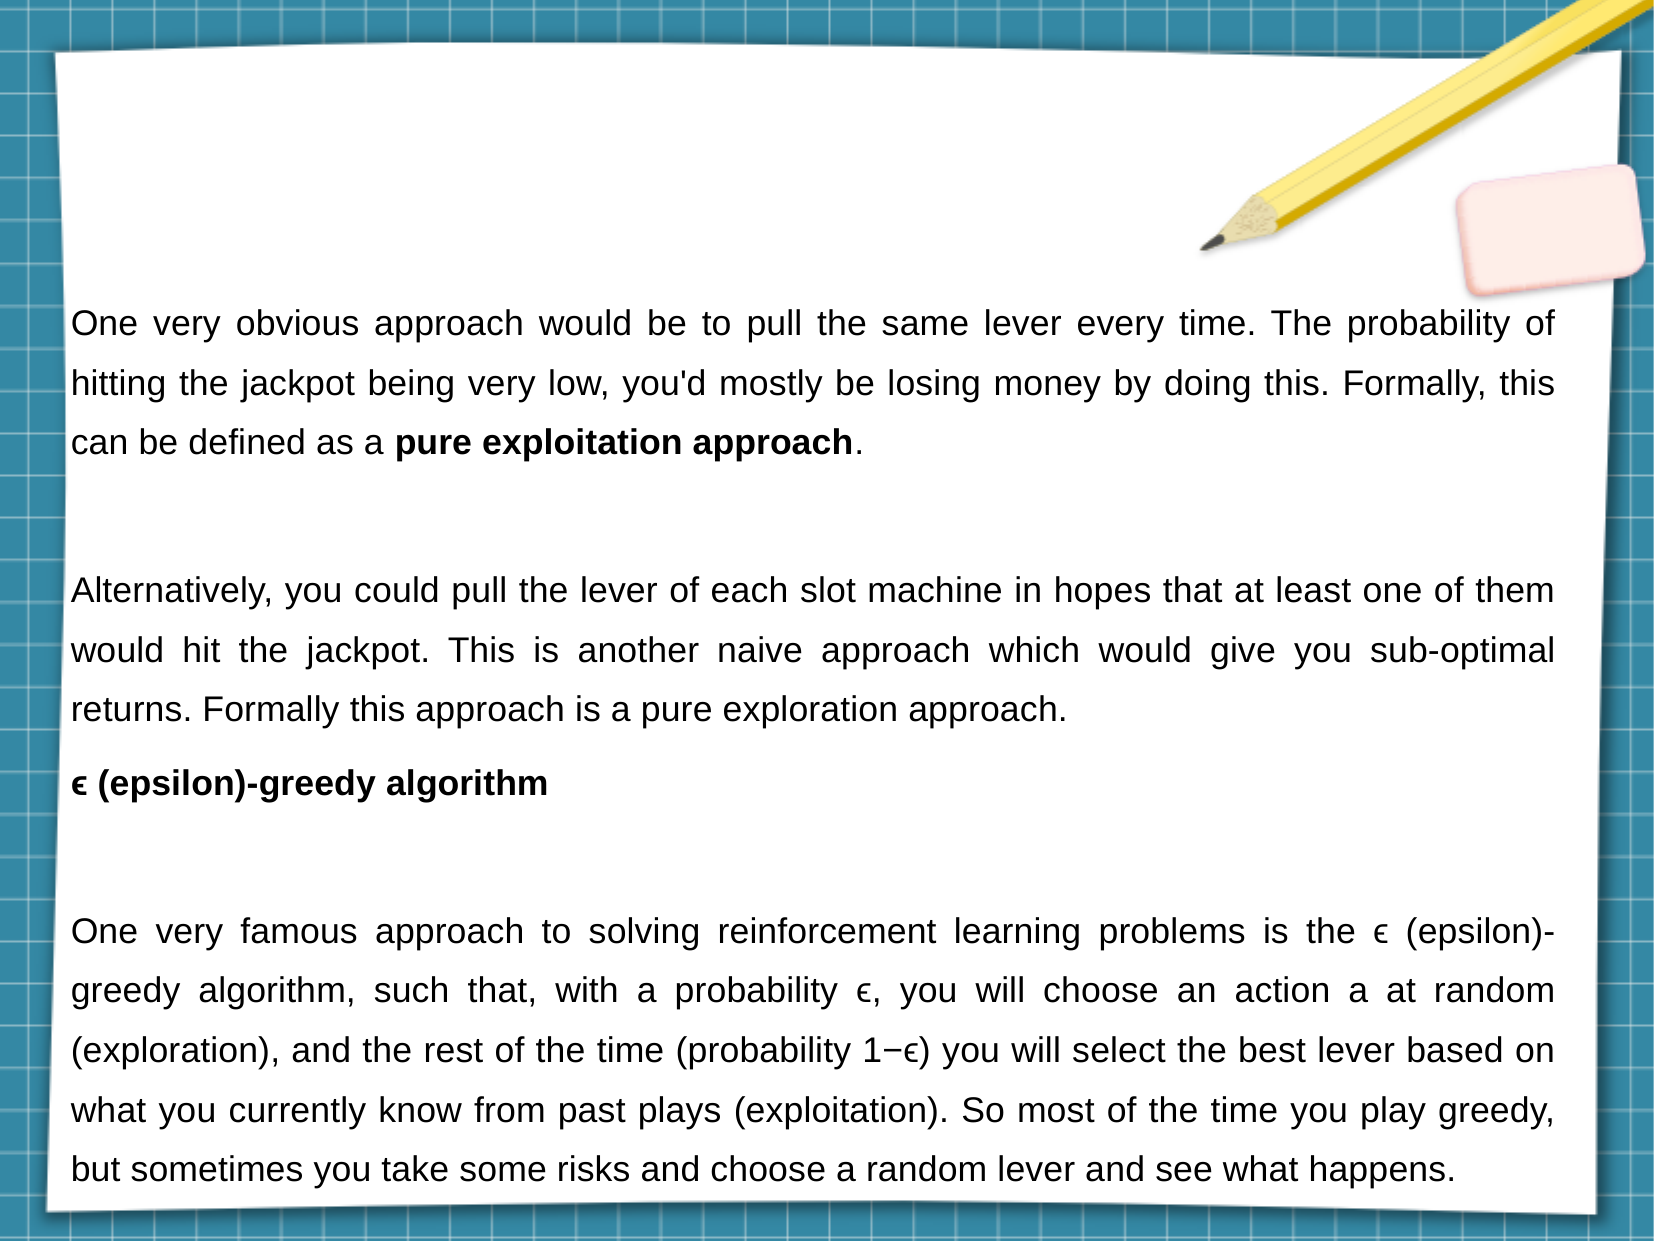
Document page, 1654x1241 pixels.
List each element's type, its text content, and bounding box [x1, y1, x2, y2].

picture [0, 0, 1654, 1241]
list One very obvious approach would be to pull the same lever every time. The probability of hitting the jackpot being very low, you'd mostly be losing money by doing this. Formally, this can be defined as a pure exploitation approach. Alternatively, you could pull the lever of each slot machine in hopes that at least one of them would hit the jackpot. This is another naive approach which would give you sub-optimal returns. Formally this approach is a pure exploration approach. ϵ (epsilon)-greedy algorithm One very famous approach to solving reinforcement learning problems is the ϵ (epsilon)-greedy algorithm, such that, with a probability ϵ, you will choose an action a at random (exploration), and the rest of the time (probability 1−ϵ) you will select the best lever based on what you currently know from past plays (exploitation). So most of the time you play greedy, but sometimes you take some risks and choose a random lever and see what happens. [70, 283, 1559, 1193]
